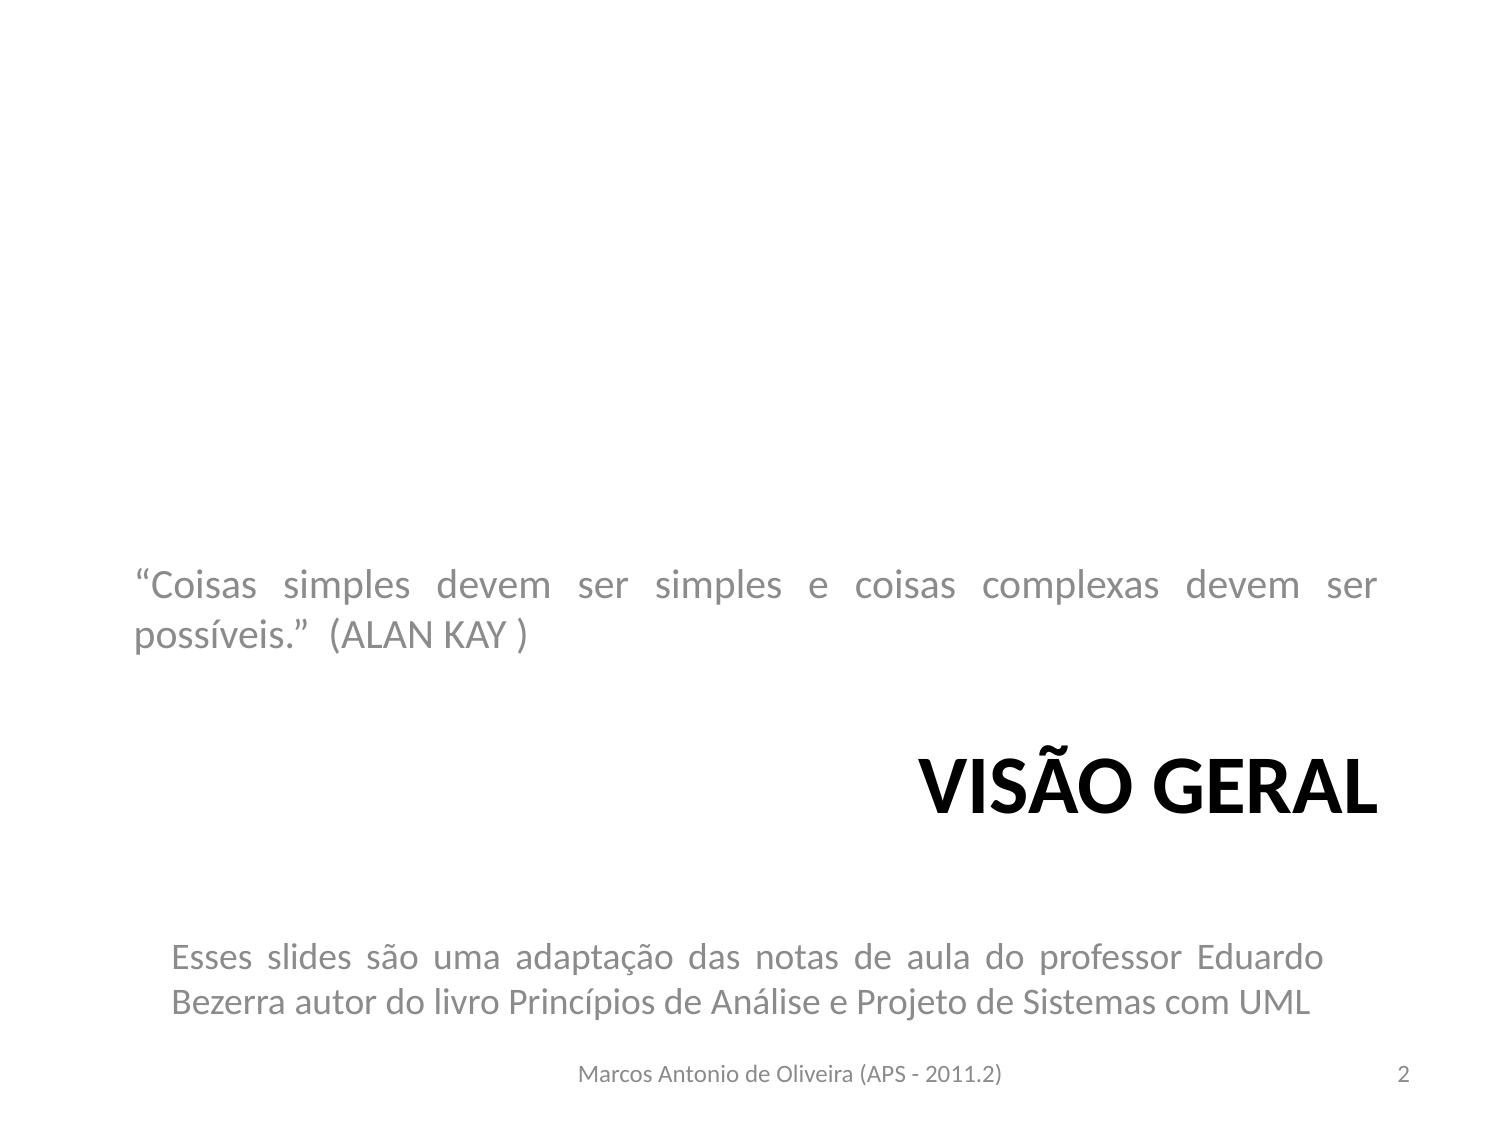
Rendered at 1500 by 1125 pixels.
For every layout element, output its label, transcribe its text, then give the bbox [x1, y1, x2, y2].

text_box Esses slides são uma adaptação das notas de aula do professor Eduardo Bezerra autor do livro Princípios de Análise e Projeto de Sistemas com UML [156, 925, 1341, 1030]
slide_number <número> [1074, 1042, 1425, 1103]
title Visão geral [118, 723, 1394, 947]
footer Marcos Antonio de Oliveira (APS - 2011.2) [512, 1042, 1069, 1103]
list “Coisas simples devem ser simples e coisas complexas devem ser possíveis.” (ALAN KAY ) [118, 476, 1394, 723]
